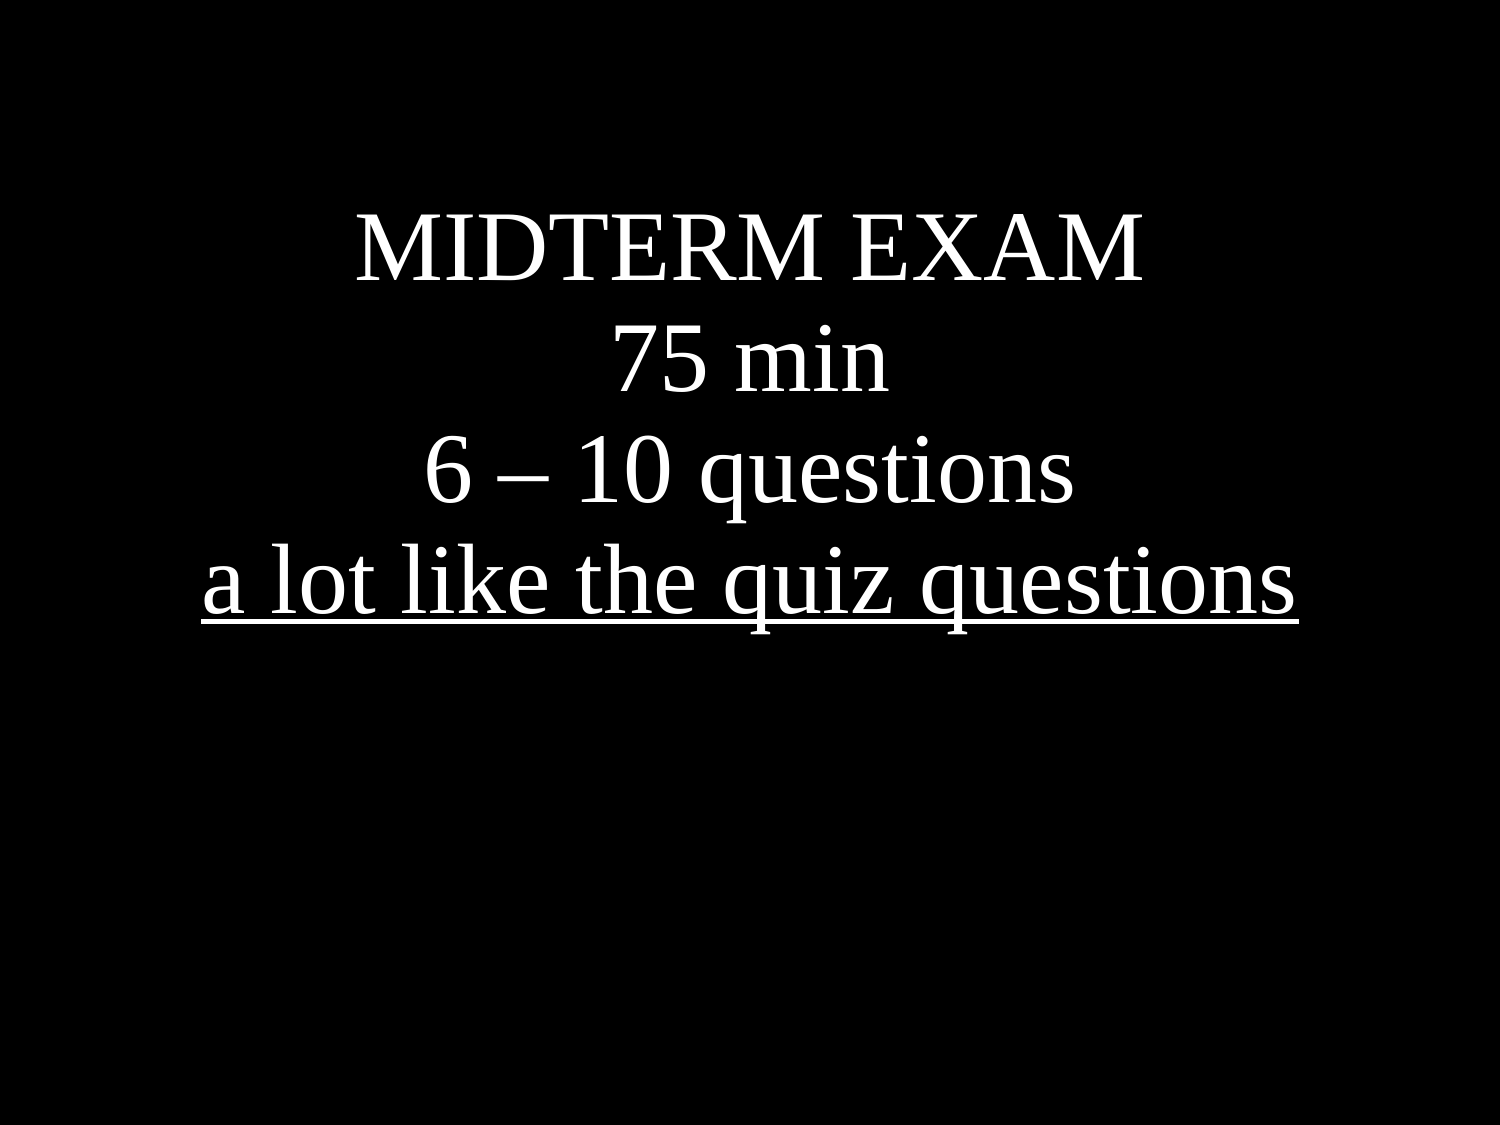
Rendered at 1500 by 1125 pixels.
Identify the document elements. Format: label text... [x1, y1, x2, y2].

title MIDTERM EXAM 75 min 6 – 10 questions a lot like the quiz questions [75, 75, 1426, 863]
